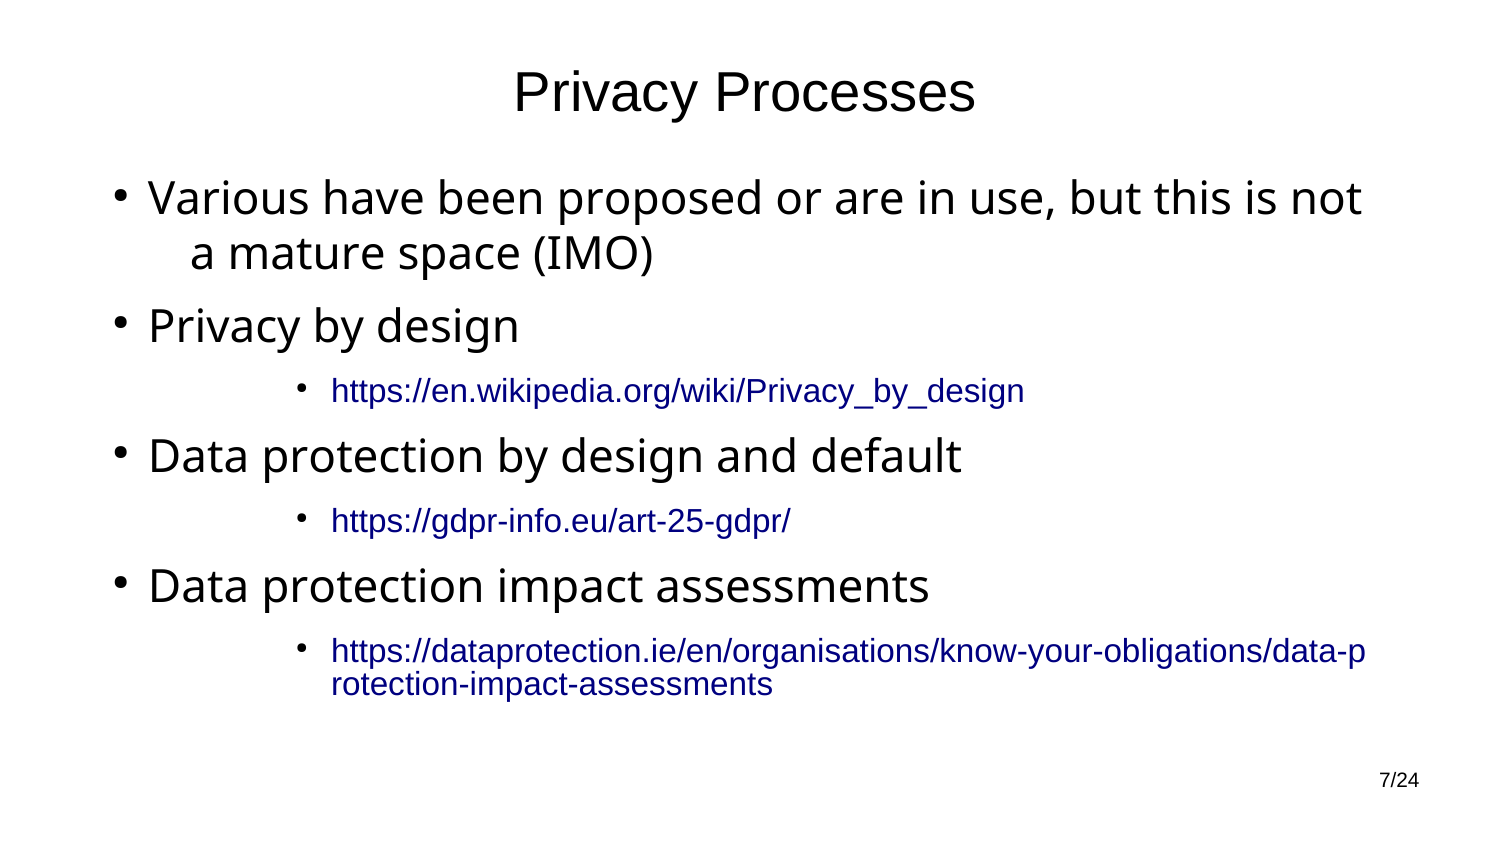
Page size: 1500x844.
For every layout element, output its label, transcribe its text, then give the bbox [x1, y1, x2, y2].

title Privacy Processes [112, 22, 1379, 157]
list Various have been proposed or are in use, but this is not a mature space (IMO) Privacy by design https://en.wikipedia.org/wiki/Privacy_by_design Data protection by design and default https://gdpr-info.eu/art-25-gdpr/ Data protection impact assessments https://dataprotection.ie/en/organisations/know-your-obligations/data-protection-impact-assessments [112, 168, 1379, 744]
